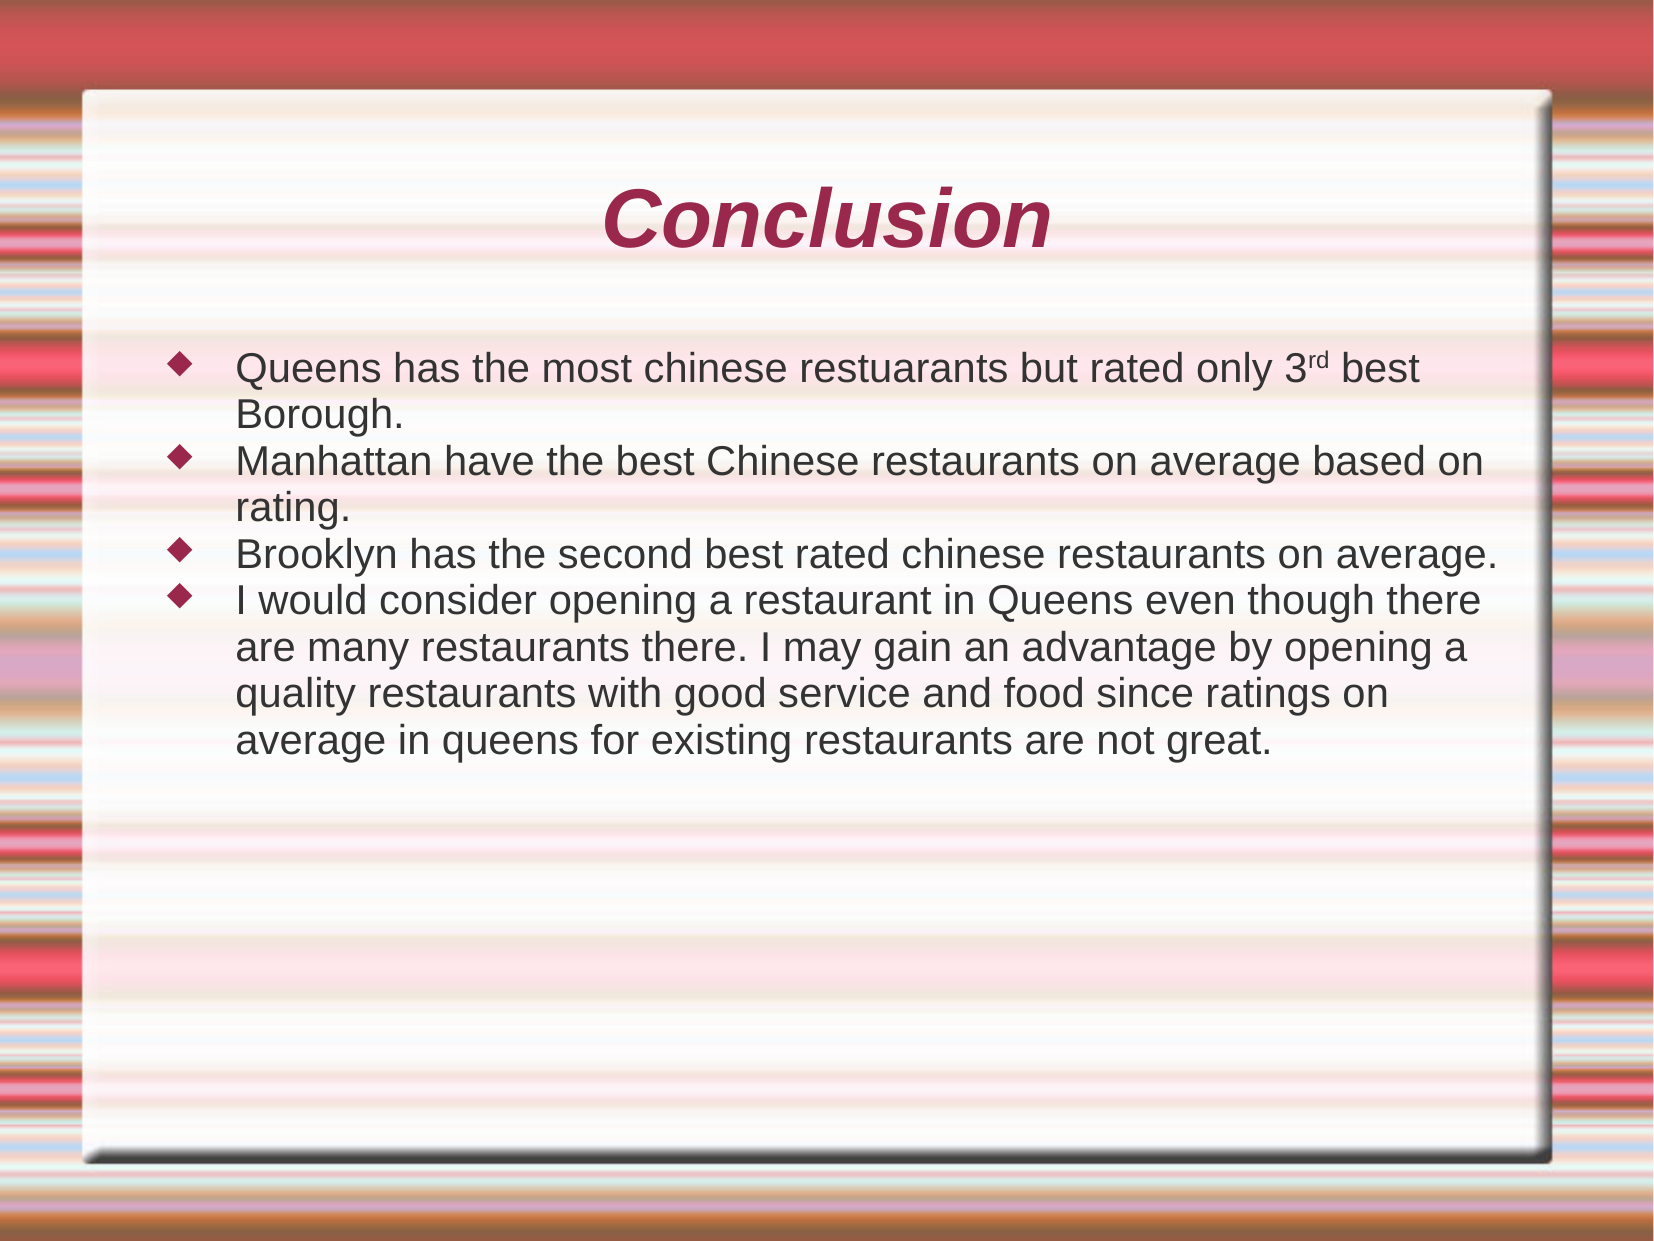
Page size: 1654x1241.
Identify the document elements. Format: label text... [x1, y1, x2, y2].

title Conclusion [121, 114, 1534, 322]
picture [0, 0, 1654, 1241]
list Queens has the most chinese restuarants but rated only 3rd best Borough. Manhattan have the best Chinese restaurants on average based on rating. Brooklyn has the second best rated chinese restaurants on average. I would consider opening a restaurant in Queens even though there are many restaurants there. I may gain an advantage by opening a quality restaurants with good service and food since ratings on average in queens for existing restaurants are not great. [152, 344, 1534, 1127]
